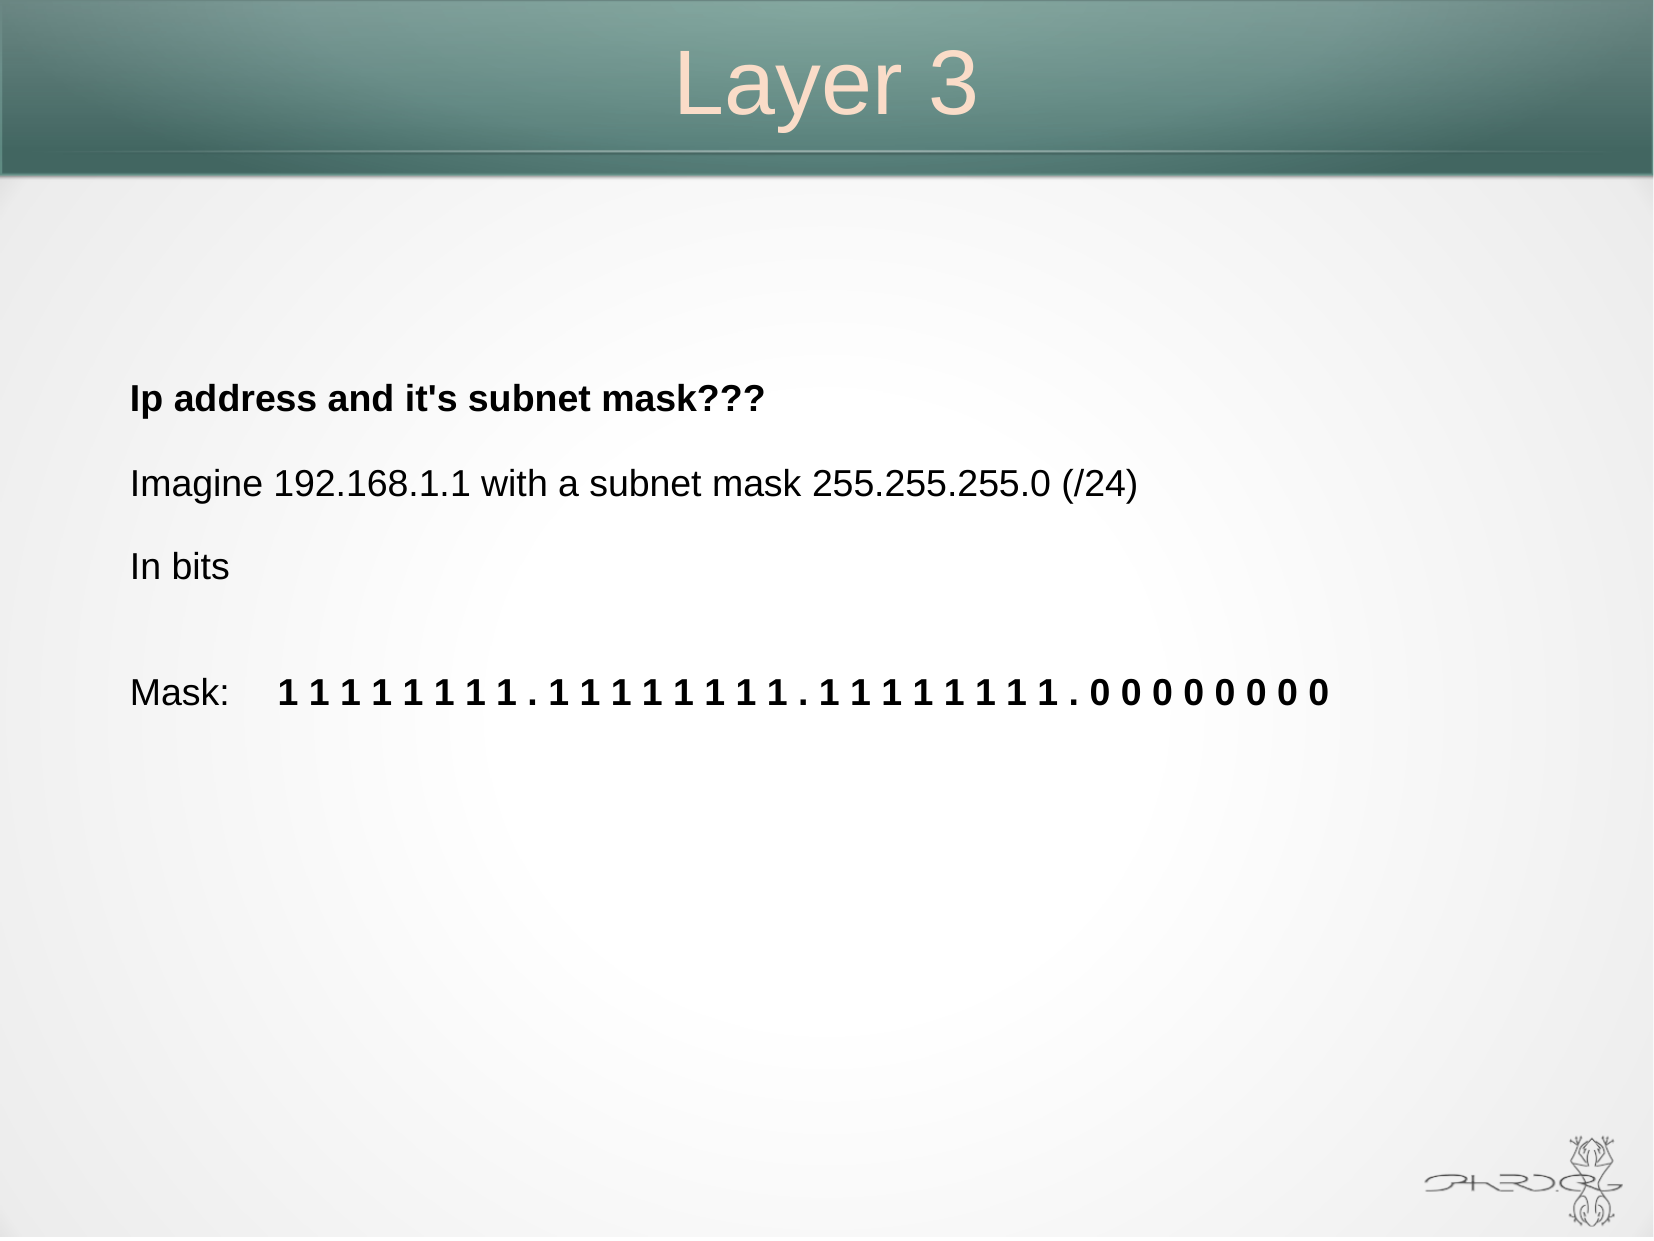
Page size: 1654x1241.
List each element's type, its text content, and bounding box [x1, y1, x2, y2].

picture [0, 0, 1654, 1237]
text_box Ip address and it's subnet mask??? Imagine 192.168.1.1 with a subnet mask 255.255.255.0 (/24) In bits Mask: 1 1 1 1 1 1 1 1 . 1 1 1 1 1 1 1 1 . 1 1 1 1 1 1 1 1 . 0 0 0 0 0 0 0 0 [129, 377, 1512, 824]
title [82, 11, 1571, 154]
